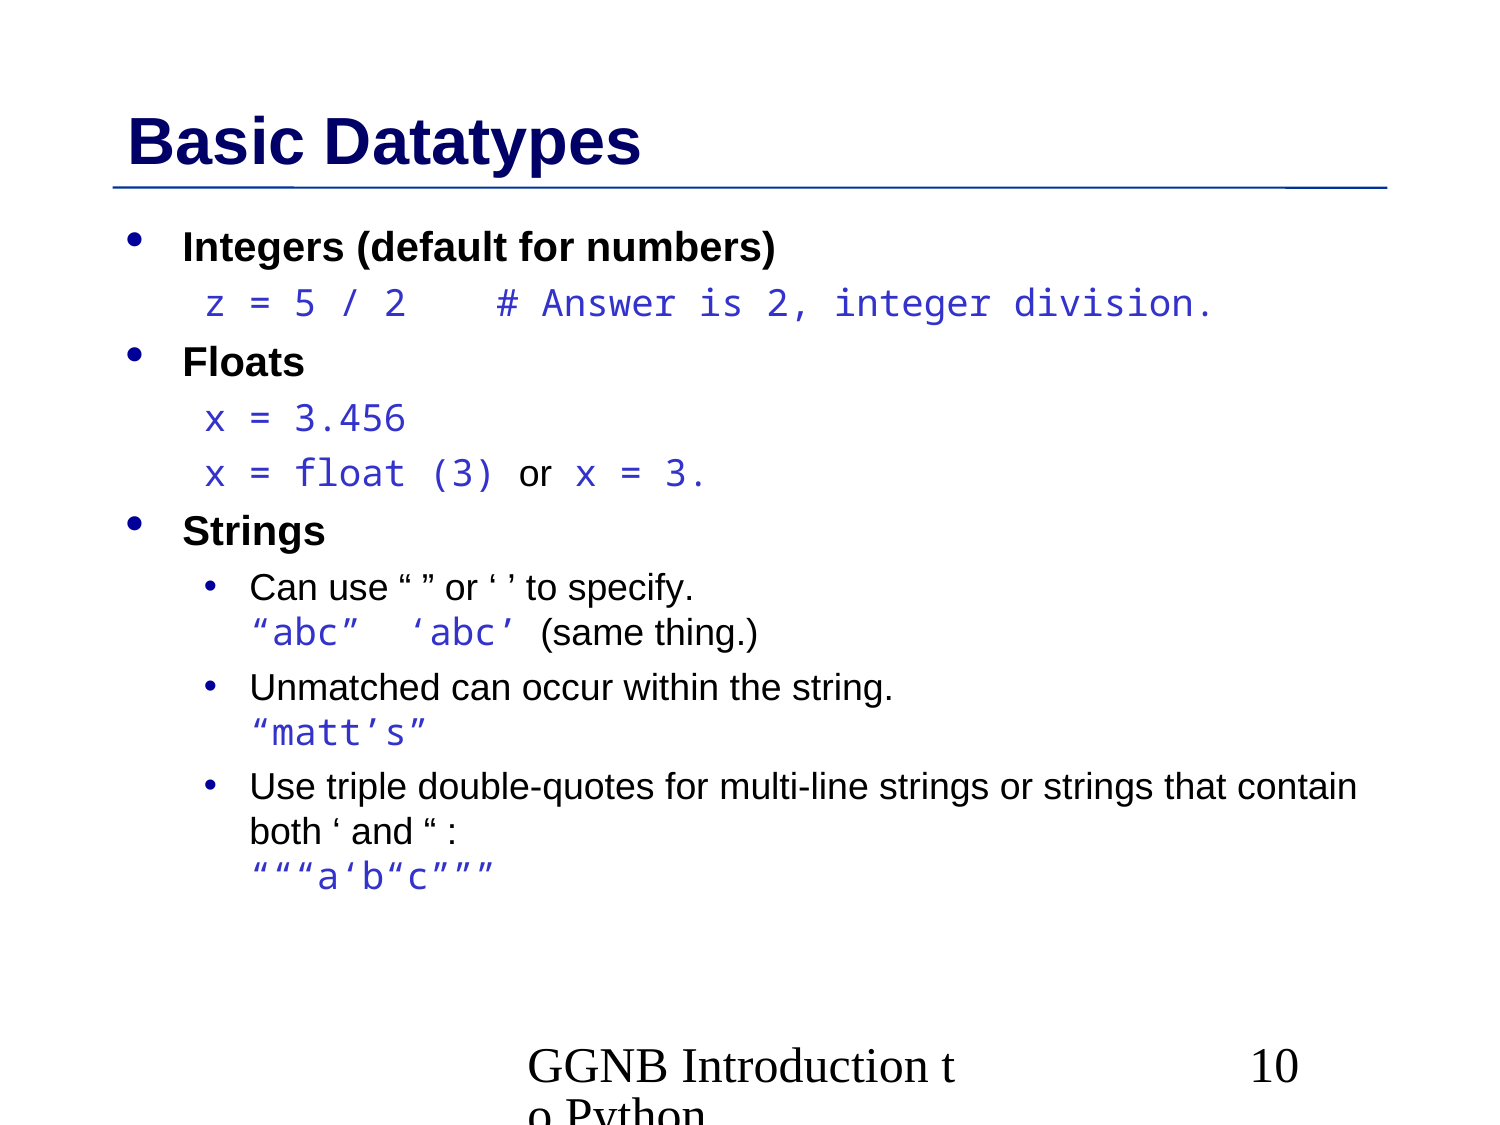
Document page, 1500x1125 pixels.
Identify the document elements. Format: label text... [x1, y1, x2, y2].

list Integers (default for numbers) z = 5 / 2 # Answer is 2, integer division. Floats x = 3.456 x = float (3) or x = 3. Strings Can use “ ” or ‘ ’ to specify. “abc” ‘abc’ (same thing.) Unmatched can occur within the string. “matt’s” Use triple double-quotes for multi-line strings or strings that contain both ‘ and “ : “““a‘b“c””” [112, 212, 1388, 963]
title Basic Datatypes [112, 89, 1388, 185]
